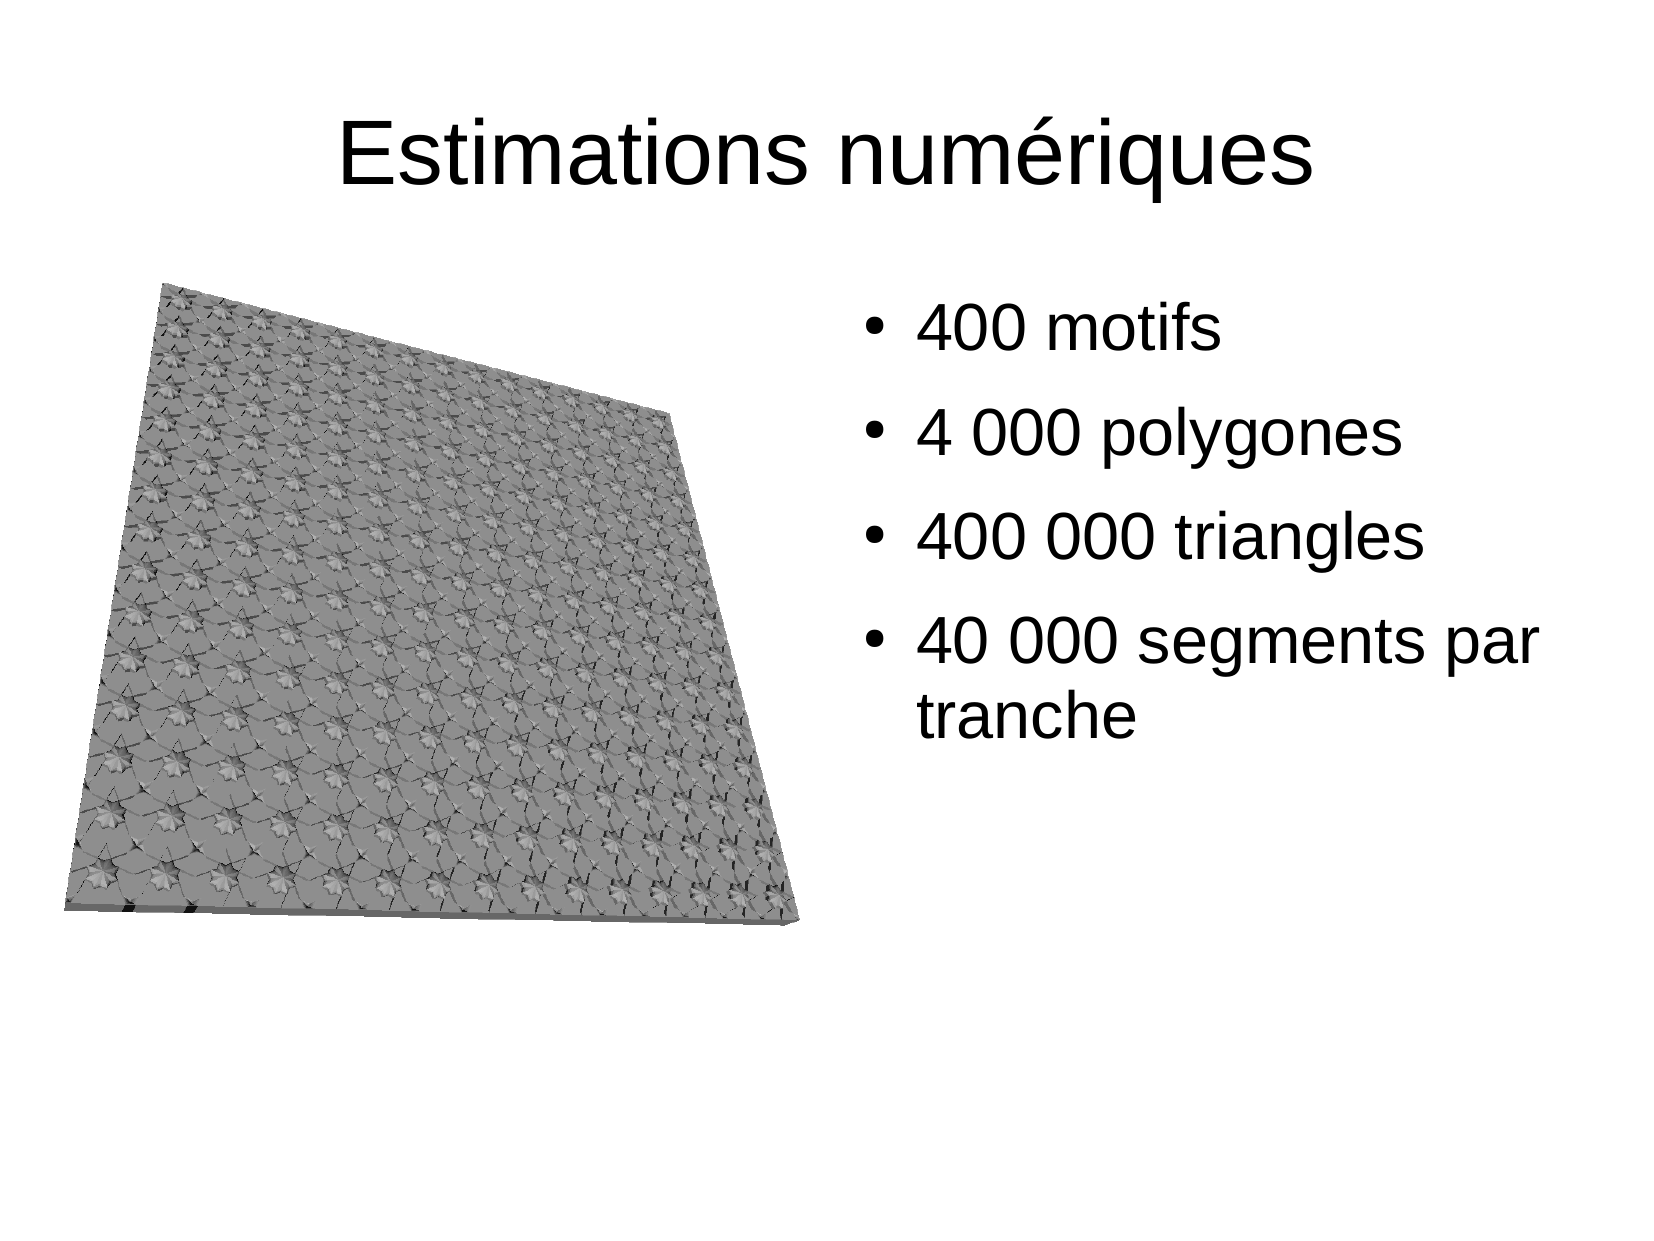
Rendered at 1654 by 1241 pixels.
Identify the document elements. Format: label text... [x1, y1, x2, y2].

list 400 motifs 4 000 polygones 400 000 triangles 40 000 segments par tranche [845, 290, 1572, 1010]
picture [0, 61, 1456, 1111]
title Estimations numériques [82, 49, 1571, 257]
